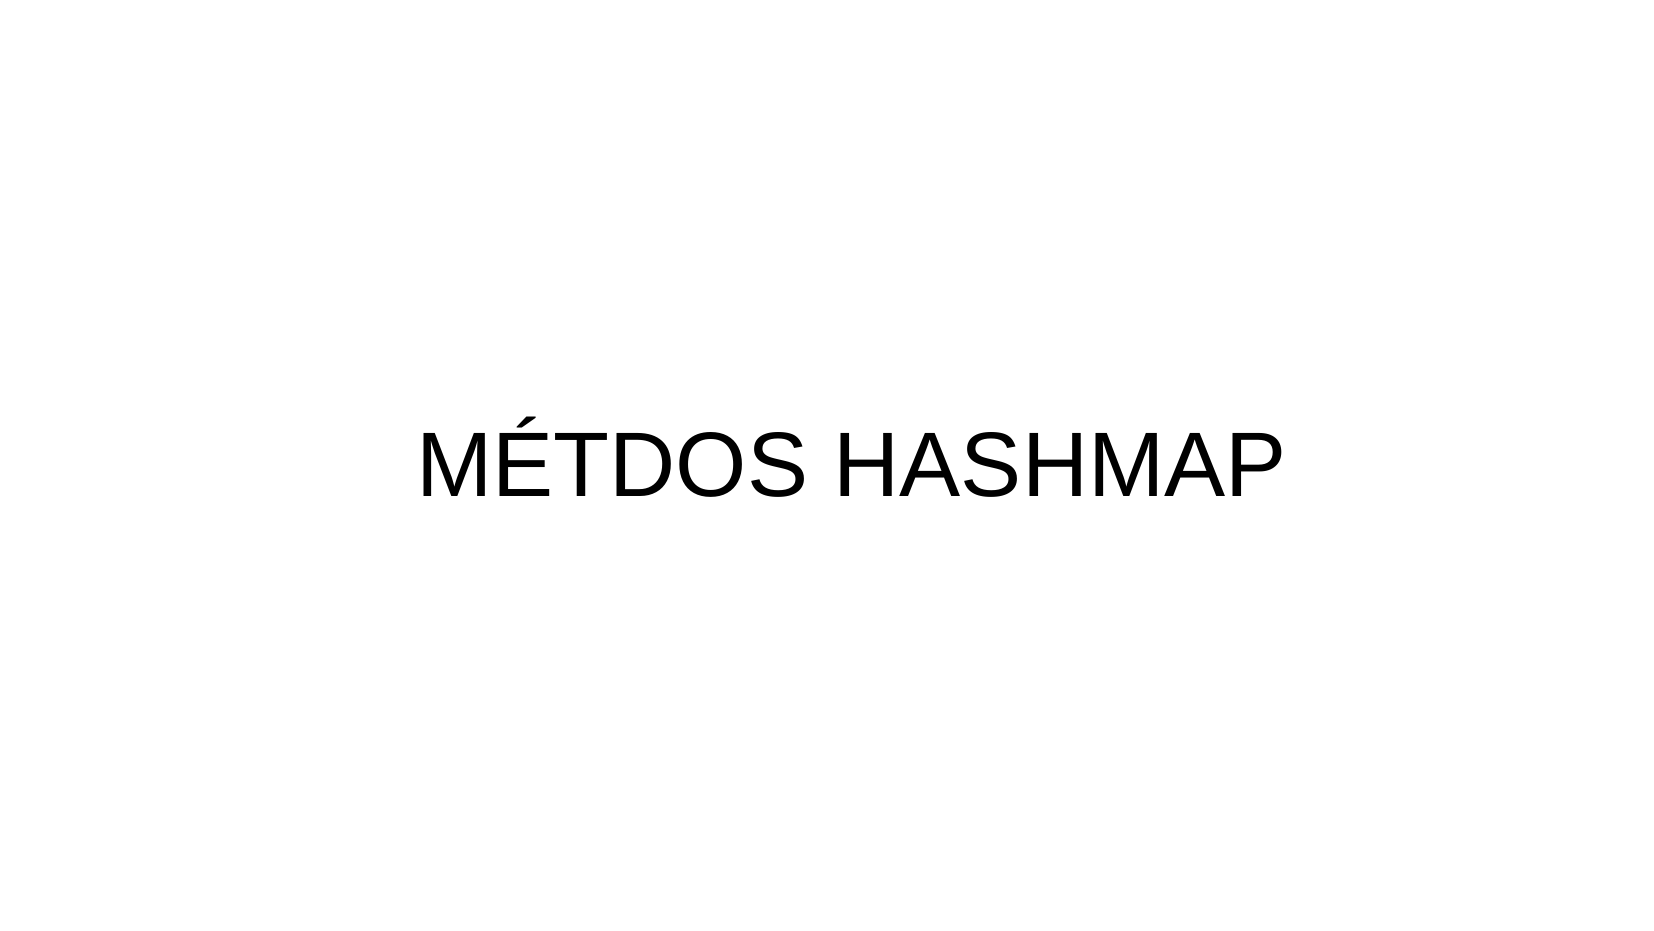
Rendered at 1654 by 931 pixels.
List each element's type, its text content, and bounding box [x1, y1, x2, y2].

title MÉTDOS HASHMAP [82, 387, 1571, 543]
